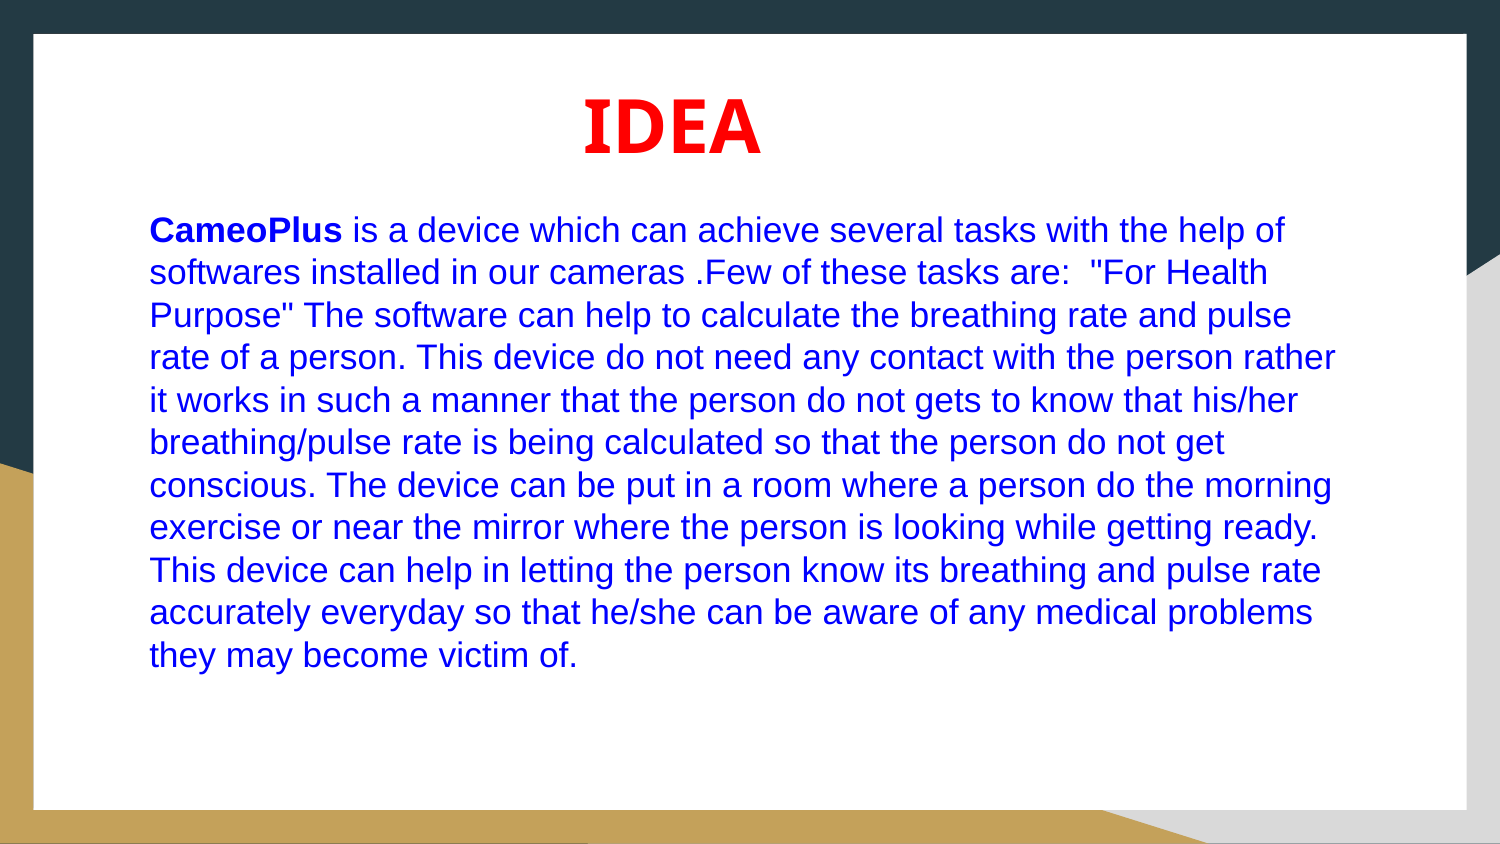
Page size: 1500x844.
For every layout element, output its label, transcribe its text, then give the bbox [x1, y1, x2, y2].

title IDEA [118, 64, 1350, 221]
list CameoPlus is a device which can achieve several tasks with the help of softwares installed in our cameras .Few of these tasks are: "For Health Purpose" The software can help to calculate the breathing rate and pulse rate of a person. This device do not need any contact with the person rather it works in such a manner that the person do not gets to know that his/her breathing/pulse rate is being calculated so that the person do not get conscious. The device can be put in a room where a person do the morning exercise or near the mirror where the person is looking while getting ready. This device can help in letting the person know its breathing and pulse rate accurately everyday so that he/she can be aware of any medical problems they may become victim of. [134, 191, 1366, 727]
